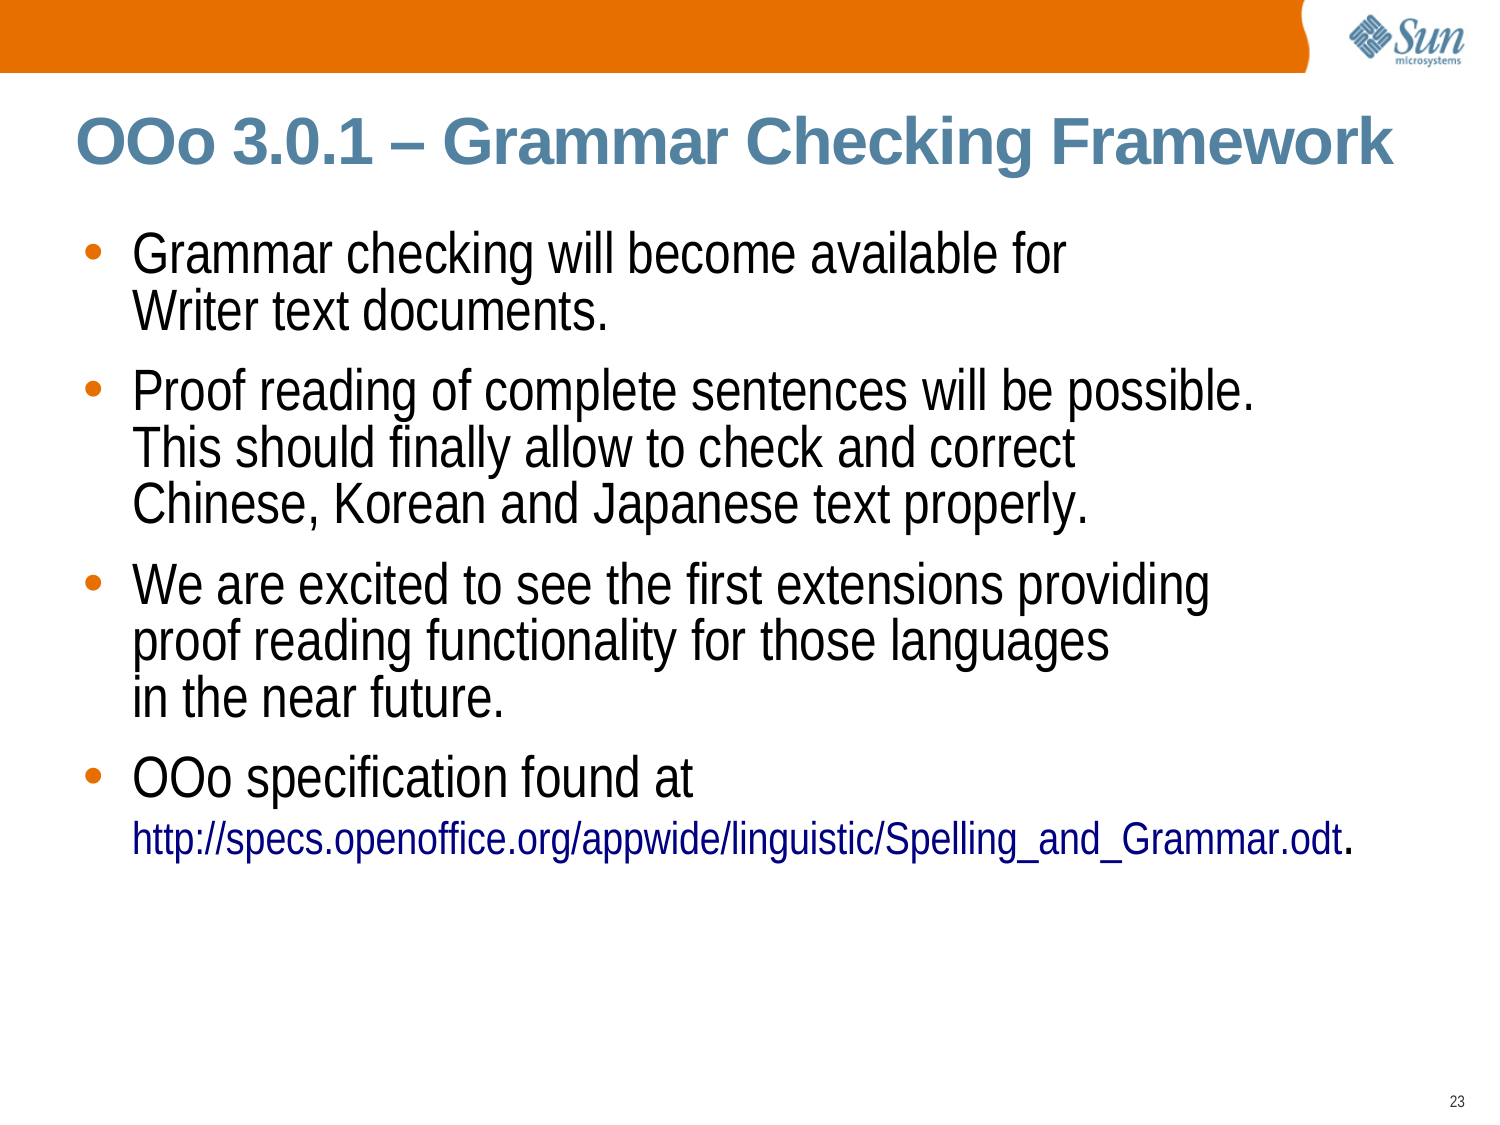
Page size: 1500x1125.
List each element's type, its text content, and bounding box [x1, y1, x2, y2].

title OOo 3.0.1 – Grammar Checking Framework [75, 111, 1437, 215]
picture [0, 0, 1500, 73]
list Grammar checking will become available for Writer text documents. Proof reading of complete sentences will be possible. This should finally allow to check and correct Chinese, Korean and Japanese text properly. We are excited to see the first extensions providing proof reading functionality for those languages in the near future. OOo specification found at http://specs.openoffice.org/appwide/linguistic/Spelling_and_Grammar.odt. [64, 228, 1401, 1033]
